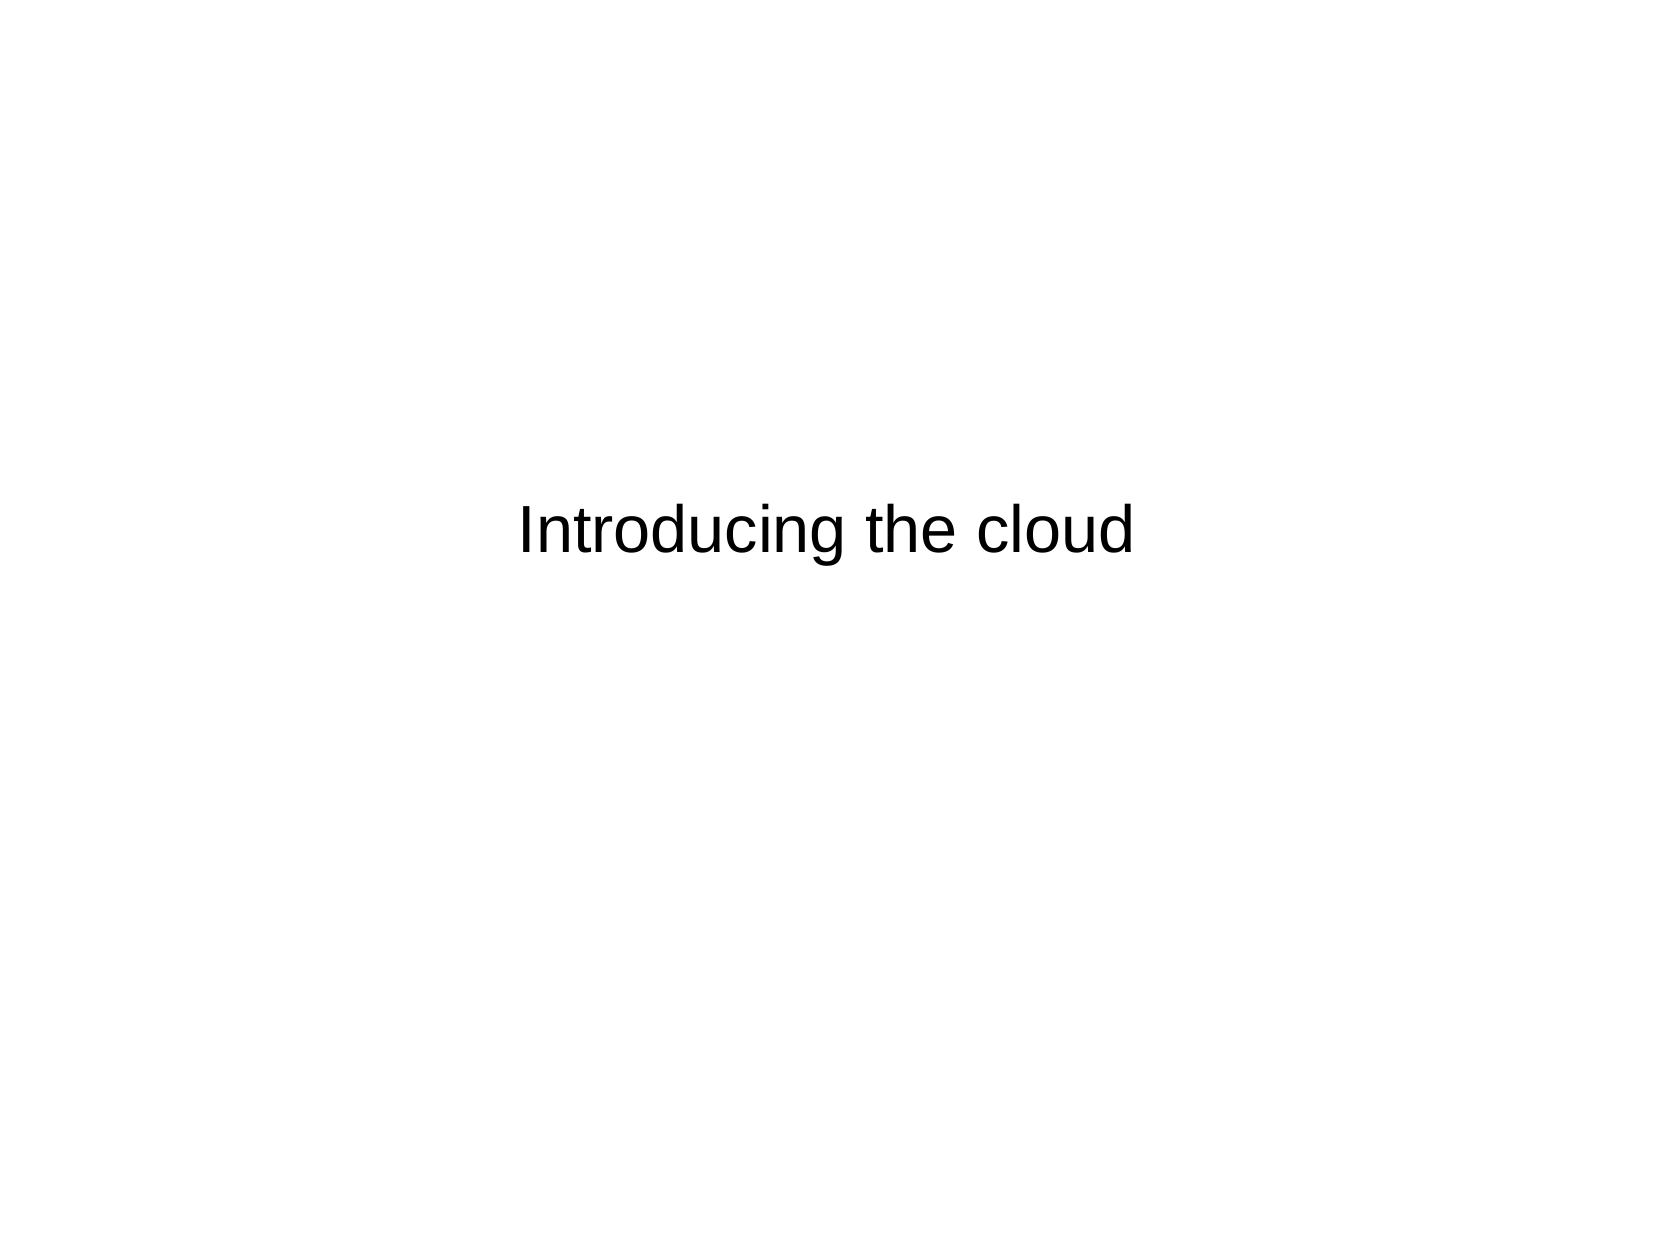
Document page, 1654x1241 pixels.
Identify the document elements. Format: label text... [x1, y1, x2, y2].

subtitle Introducing the cloud [82, 49, 1571, 1010]
